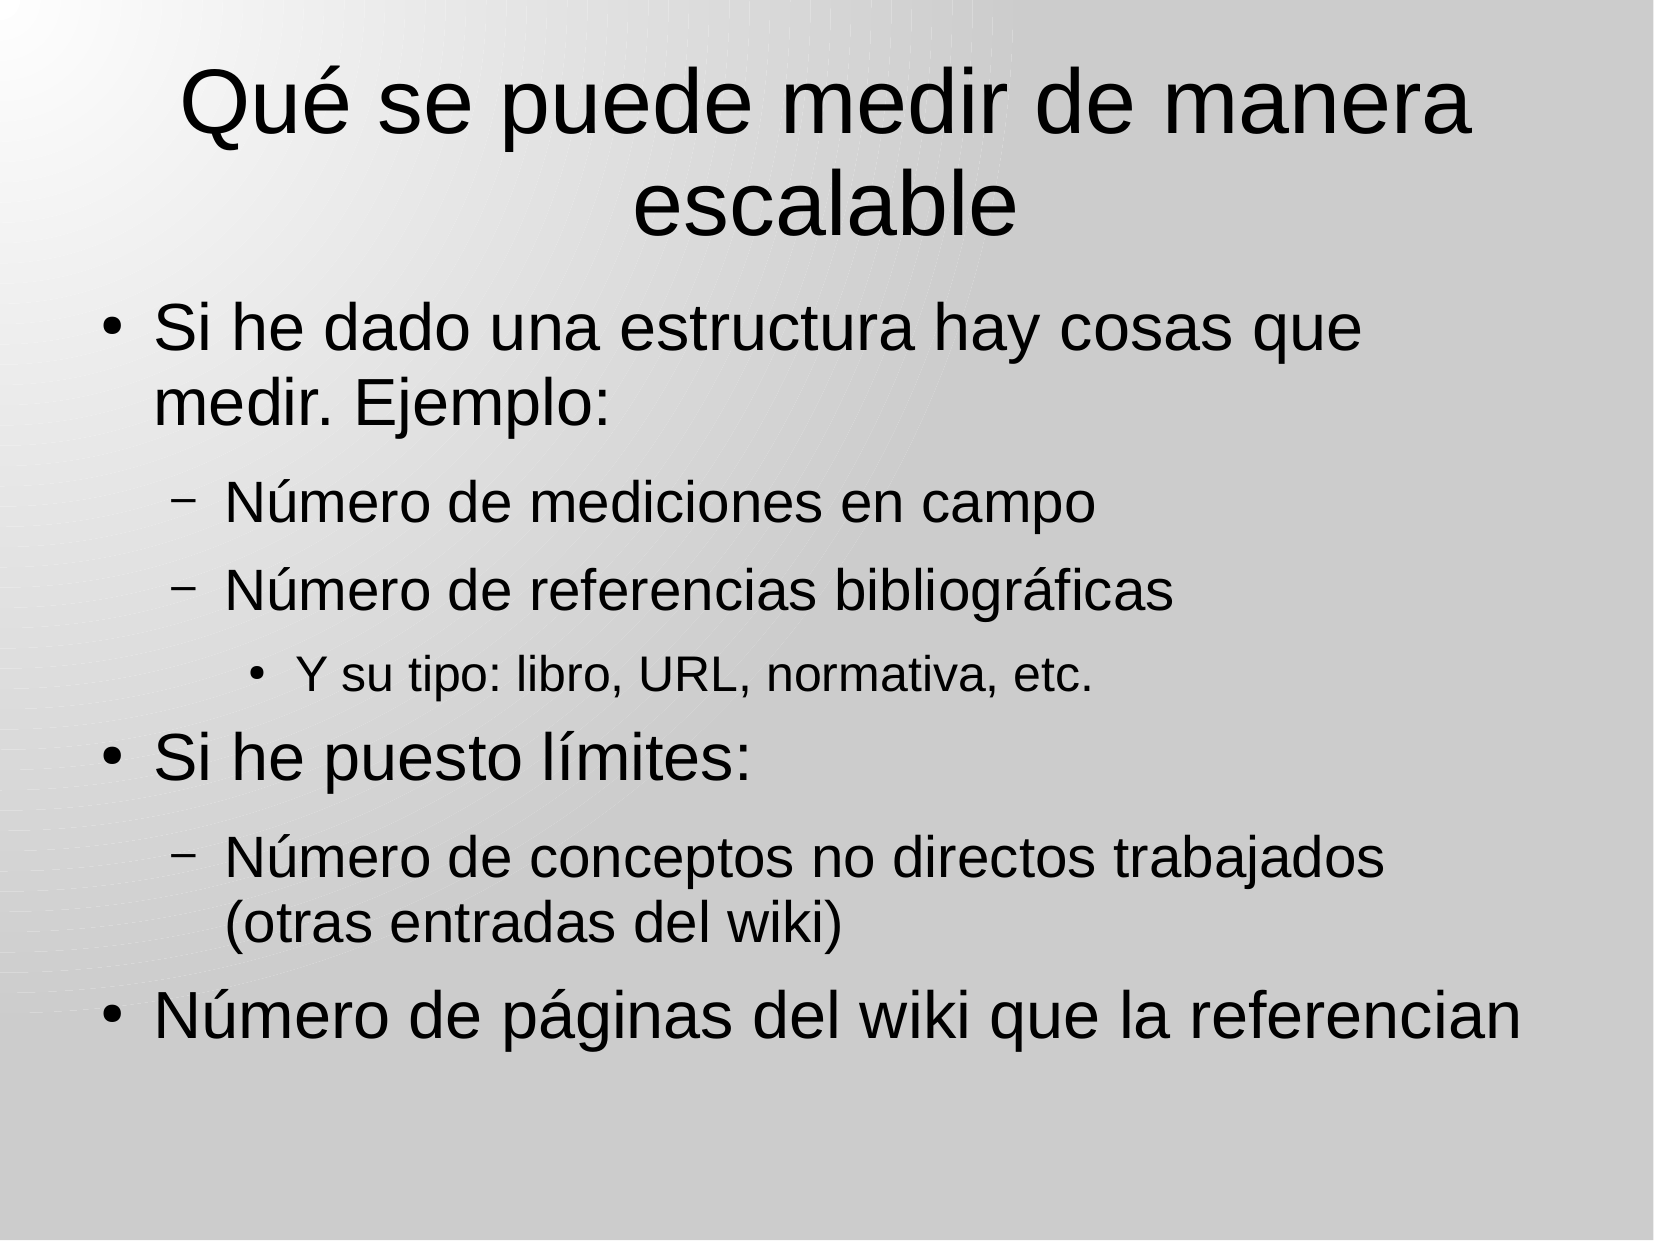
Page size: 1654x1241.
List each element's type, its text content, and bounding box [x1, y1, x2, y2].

list Si he dado una estructura hay cosas que medir. Ejemplo: Número de mediciones en campo Número de referencias bibliográficas Y su tipo: libro, URL, normativa, etc. Si he puesto límites: Número de conceptos no directos trabajados (otras entradas del wiki) Número de páginas del wiki que la referencian [82, 290, 1538, 1109]
title Qué se puede medir de manera escalable [82, 49, 1571, 257]
